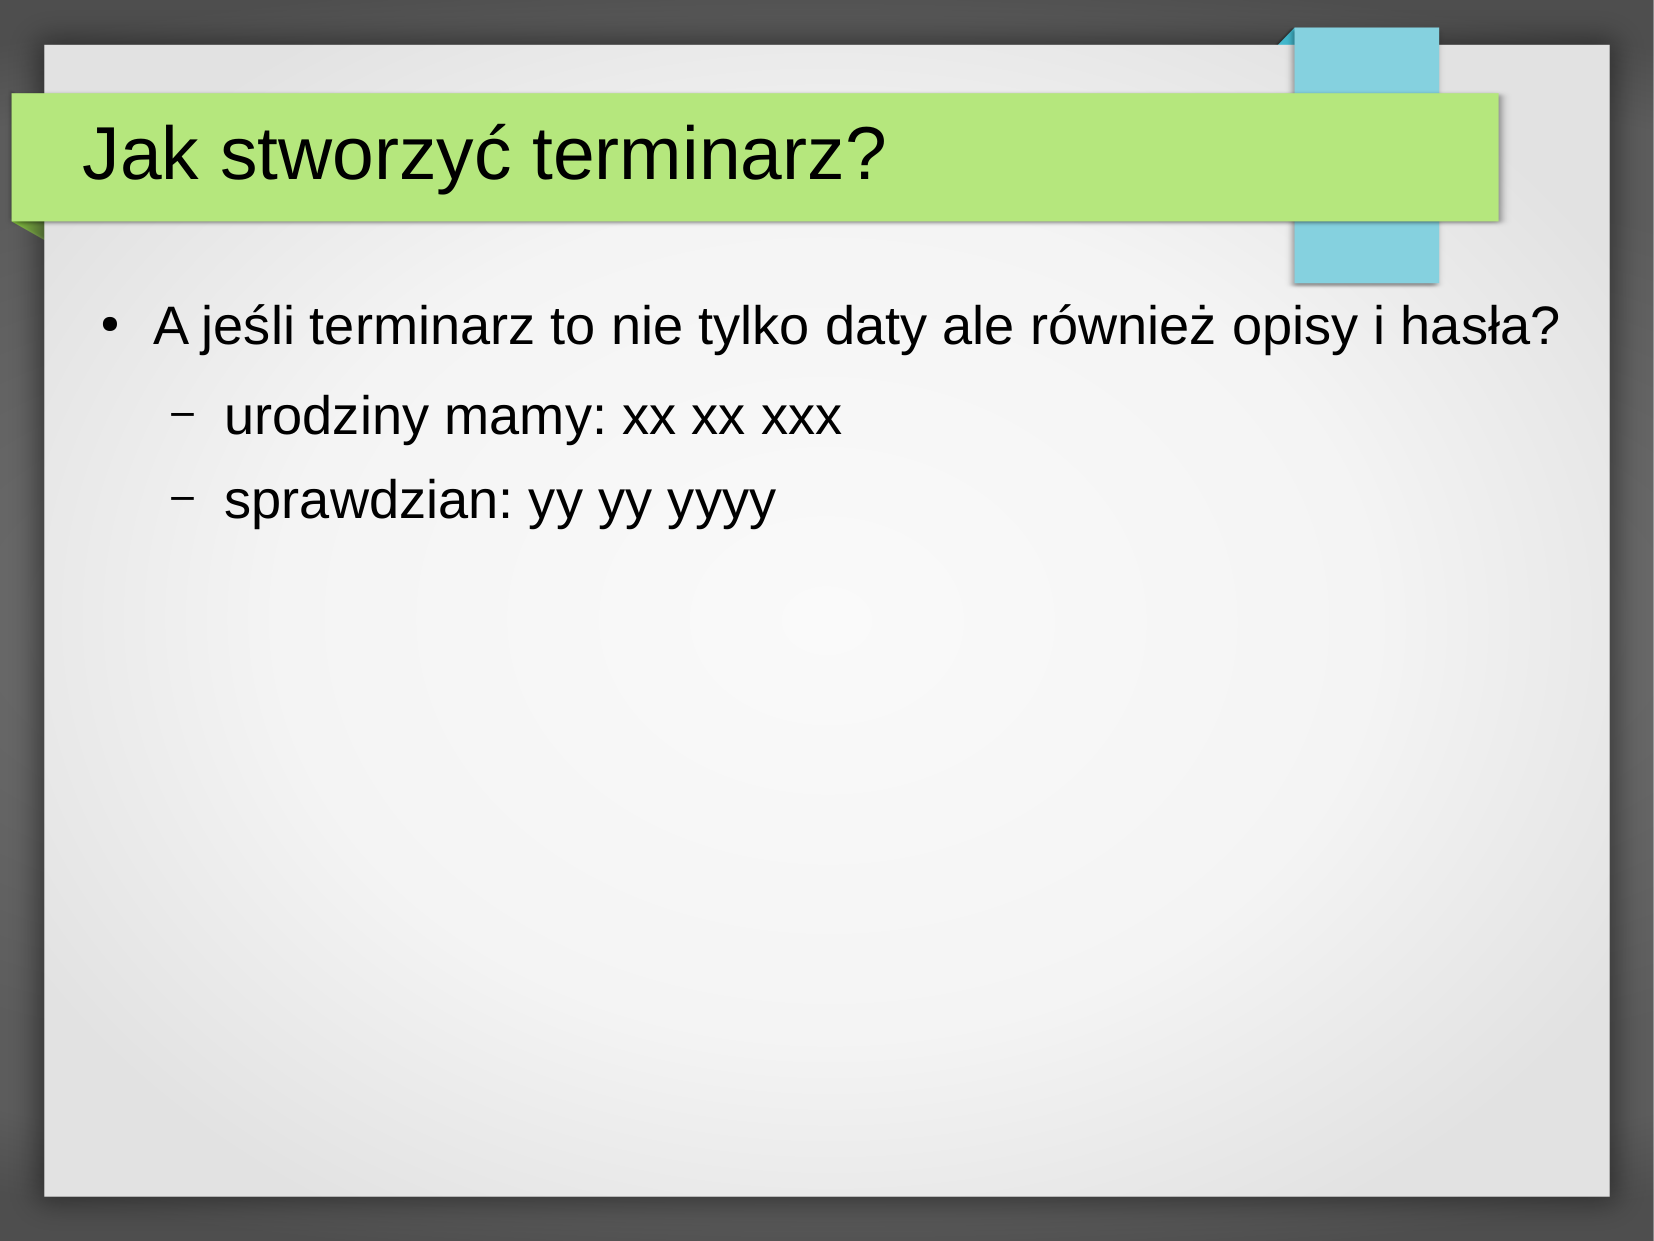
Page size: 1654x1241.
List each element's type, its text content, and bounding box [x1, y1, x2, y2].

picture [0, 0, 1654, 1241]
title Jak stworzyć terminarz? [82, 94, 1264, 213]
list A jeśli terminarz to nie tylko daty ale również opisy i hasła? urodziny mamy: xx xx xxx sprawdzian: yy yy yyyy [82, 295, 1571, 1015]
